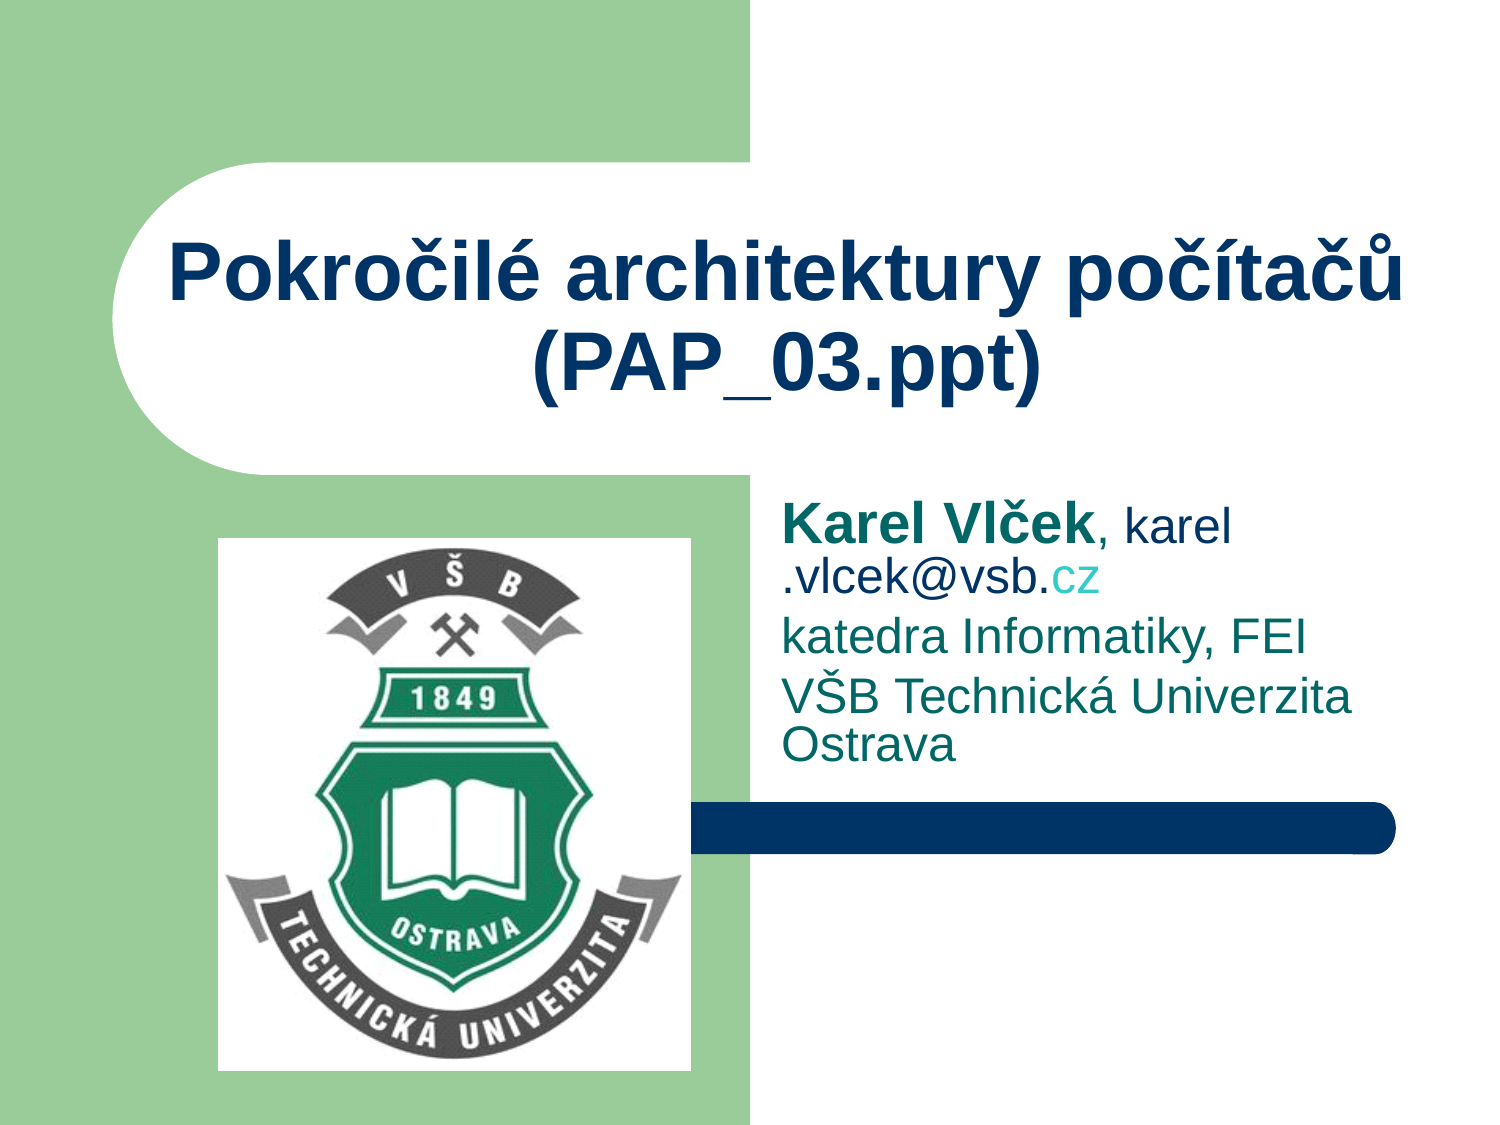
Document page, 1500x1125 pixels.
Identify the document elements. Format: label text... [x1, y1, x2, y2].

picture [218, 538, 691, 1071]
subtitle Karel Vlček, karel.vlcek@vsb.cz katedra Informatiky, FEI VŠB Technická Univerzita Ostrava [766, 480, 1426, 780]
title Pokročilé architektury počítačů (PAP_03.ppt) [112, 162, 1463, 475]
